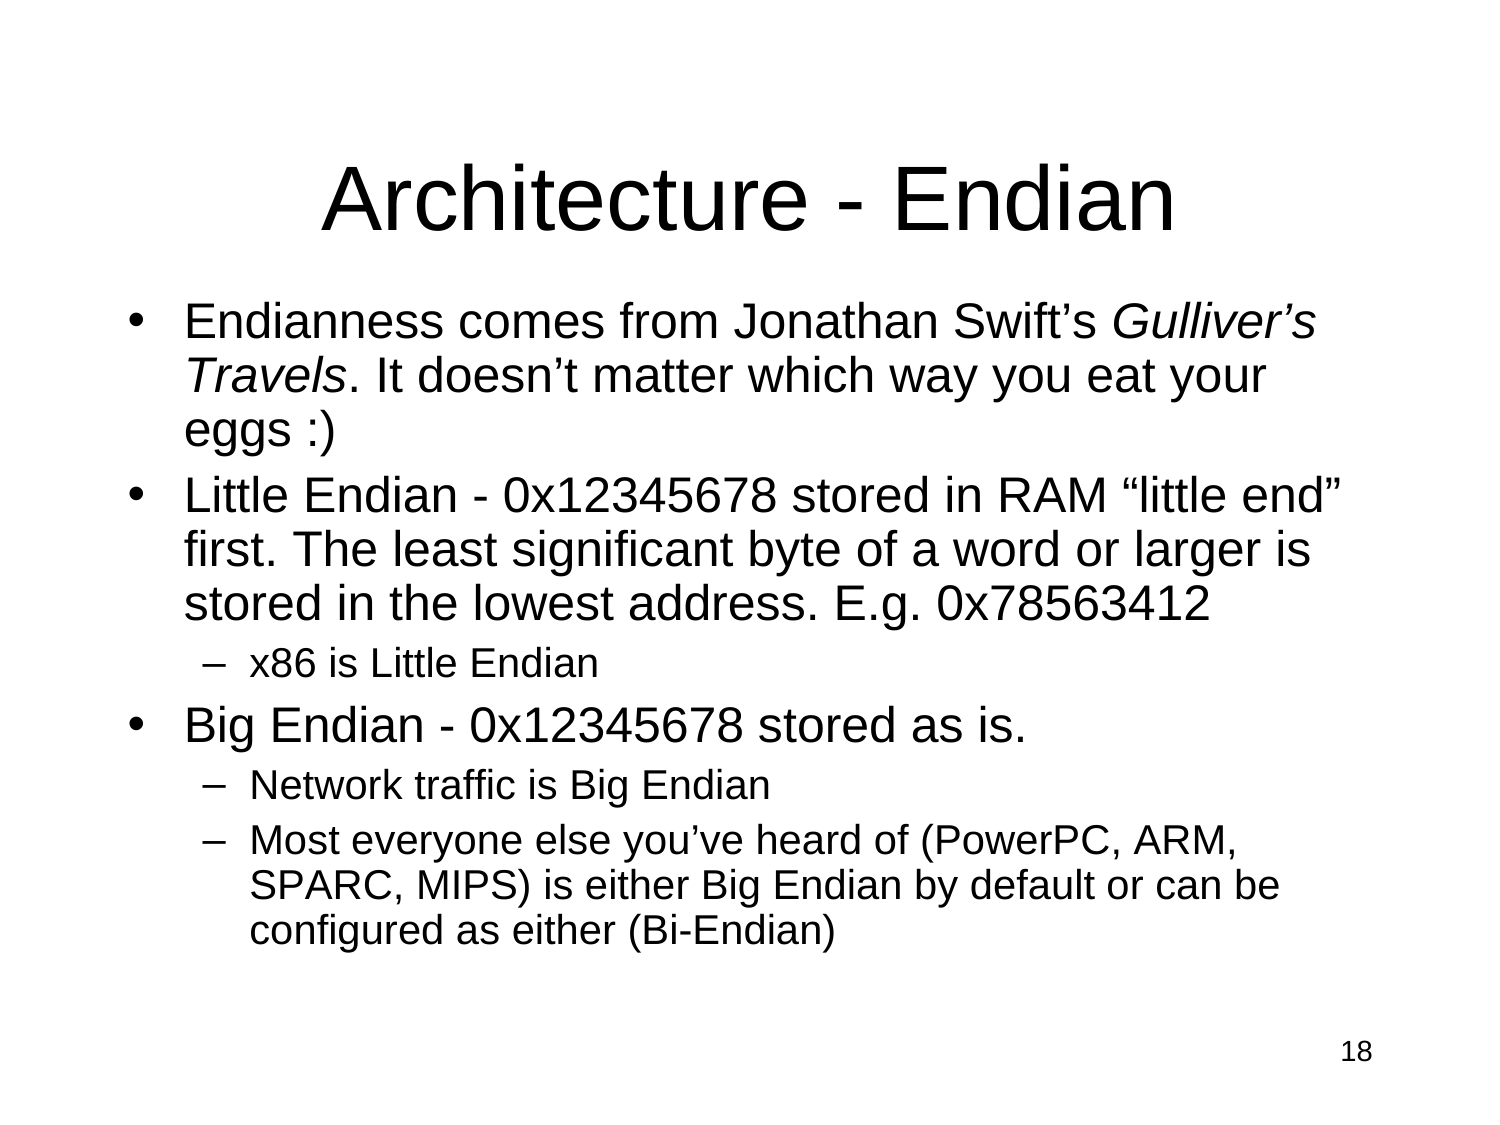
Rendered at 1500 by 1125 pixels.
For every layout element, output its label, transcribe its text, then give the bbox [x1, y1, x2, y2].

text_box <number> [1074, 1025, 1388, 1101]
list Endianness comes from Jonathan Swift’s Gulliver’s Travels. It doesn’t matter which way you eat your eggs :) Little Endian - 0x12345678 stored in RAM “little end” first. The least significant byte of a word or larger is stored in the lowest address. E.g. 0x78563412 x86 is Little Endian Big Endian - 0x12345678 stored as is. Network traffic is Big Endian Most everyone else you’ve heard of (PowerPC, ARM, SPARC, MIPS) is either Big Endian by default or can be configured as either (Bi-Endian) [112, 287, 1388, 963]
title Architecture - Endian [112, 99, 1388, 287]
